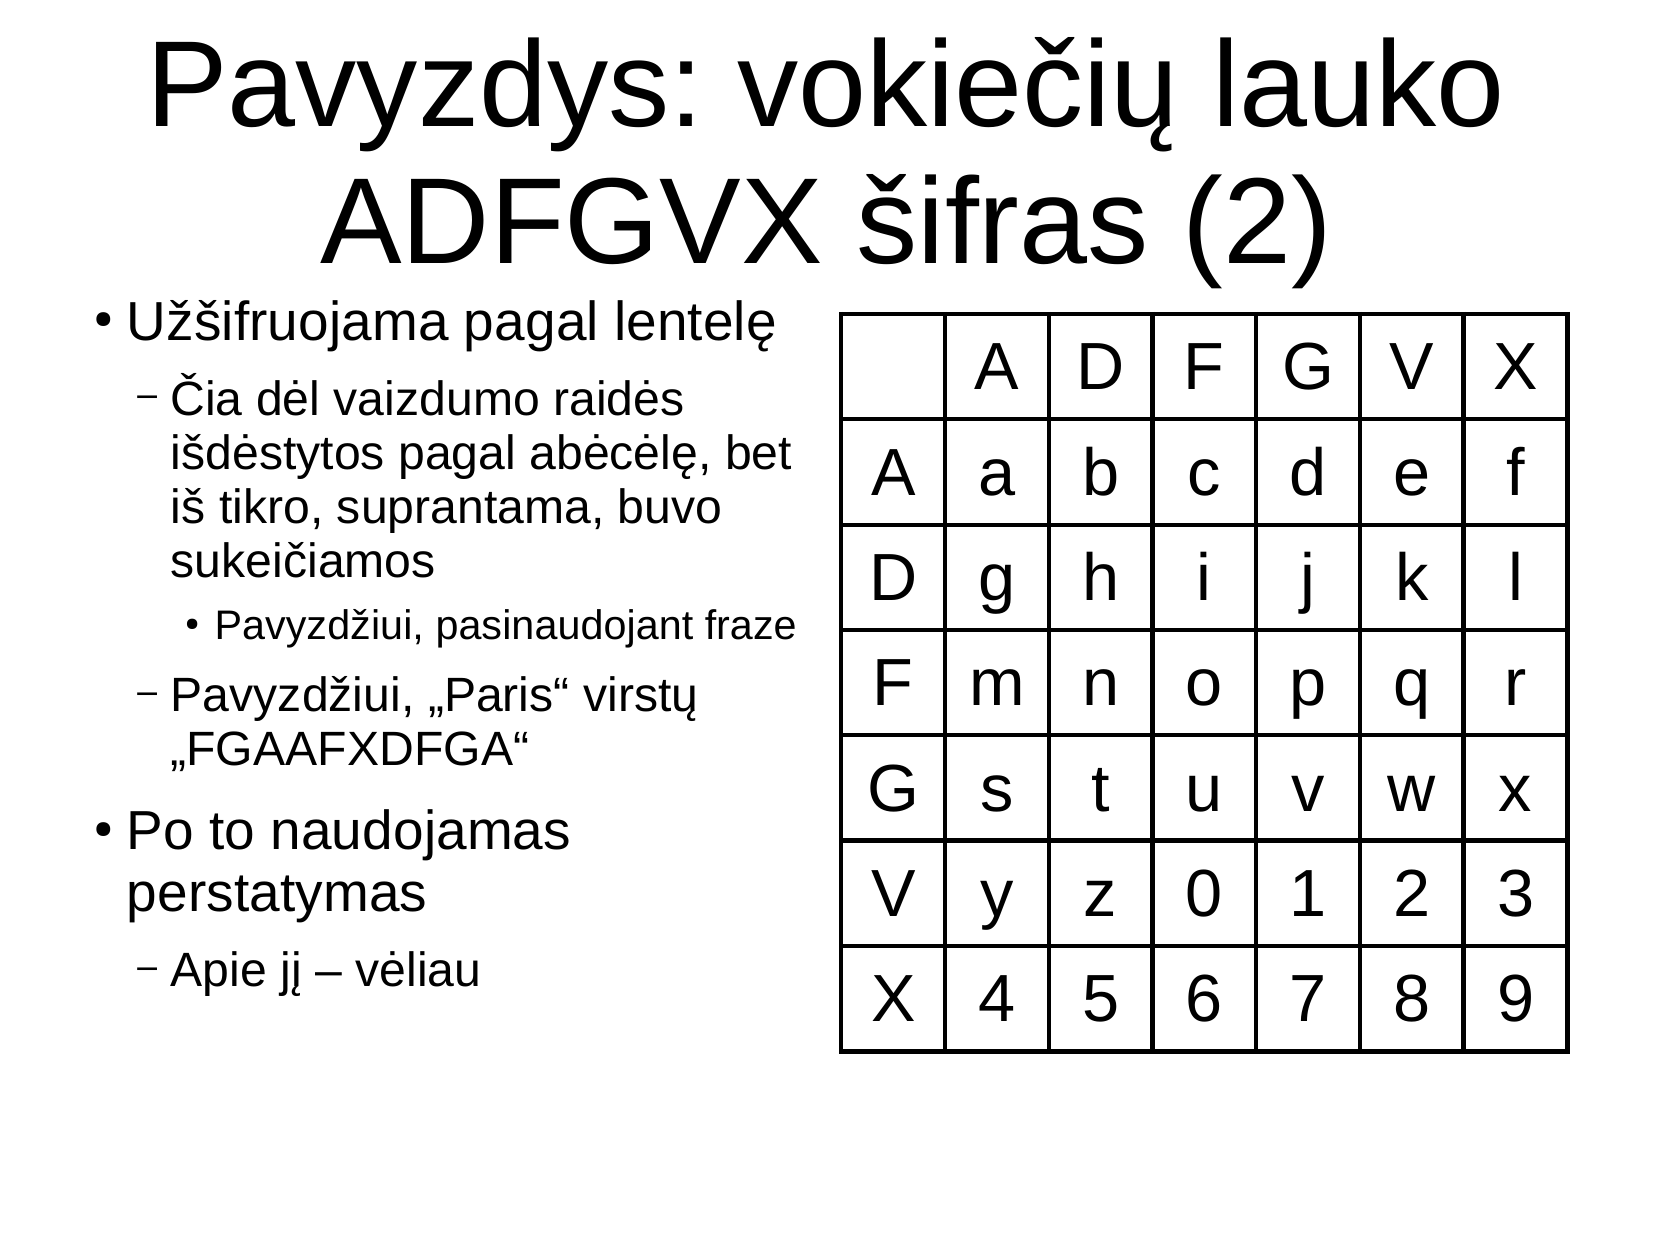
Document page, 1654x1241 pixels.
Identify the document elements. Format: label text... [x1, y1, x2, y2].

table_cell d [1258, 421, 1358, 523]
table_cell k [1362, 527, 1461, 628]
table_cell r [1466, 632, 1565, 733]
table_header [843, 316, 943, 417]
table_cell c [1155, 421, 1254, 523]
table_cell w [1362, 737, 1461, 838]
table_cell s [947, 737, 1047, 838]
table_cell X [843, 948, 943, 1049]
table_cell e [1362, 421, 1461, 523]
table_cell A [843, 421, 943, 523]
table_cell u [1155, 737, 1254, 838]
table_cell 8 [1362, 948, 1461, 1049]
table_cell 6 [1155, 948, 1254, 1049]
table_cell F [843, 632, 943, 733]
table_cell 3 [1466, 843, 1565, 944]
table_cell a [947, 421, 1047, 523]
table_cell 0 [1155, 843, 1254, 944]
table_cell 2 [1362, 843, 1461, 944]
table_cell i [1155, 527, 1254, 628]
table_cell G [843, 737, 943, 838]
table_cell v [1258, 737, 1358, 838]
table_cell n [1051, 632, 1150, 733]
table_cell y [947, 843, 1047, 944]
table_cell x [1466, 737, 1565, 838]
table_header V [1362, 316, 1461, 417]
table_cell t [1051, 737, 1150, 838]
table_cell 7 [1258, 948, 1358, 1049]
table_cell f [1466, 421, 1565, 523]
table_cell j [1258, 527, 1358, 628]
table_cell 5 [1051, 948, 1150, 1049]
table_cell o [1155, 632, 1254, 733]
title Pavyzdys: vokiečių lauko ADFGVX šifras (2) [82, 16, 1571, 290]
table_cell V [843, 843, 943, 944]
table_cell h [1051, 527, 1150, 628]
table_header D [1051, 316, 1150, 417]
list Užšifruojama pagal lentelę Čia dėl vaizdumo raidės išdėstytos pagal abėcėlę, bet iš tikro, suprantama, buvo sukeičiamos Pavyzdžiui, pasinaudojant fraze Pavyzdžiui, „Paris“ virstų „FGAAFXDFGA“ Po to naudojamas perstatymas Apie jį – vėliau [82, 290, 809, 1010]
table_header F [1155, 316, 1254, 417]
table_header A [947, 316, 1047, 417]
table_cell 9 [1466, 948, 1565, 1049]
table_header X [1466, 316, 1565, 417]
table_cell z [1051, 843, 1150, 944]
table_cell l [1466, 527, 1565, 628]
table_cell D [843, 527, 943, 628]
table_header G [1258, 316, 1358, 417]
table_cell p [1258, 632, 1358, 733]
table_cell 1 [1258, 843, 1358, 944]
table_cell g [947, 527, 1047, 628]
table_cell m [947, 632, 1047, 733]
table_cell b [1051, 421, 1150, 523]
table_cell 4 [947, 948, 1047, 1049]
table_cell q [1362, 632, 1461, 733]
